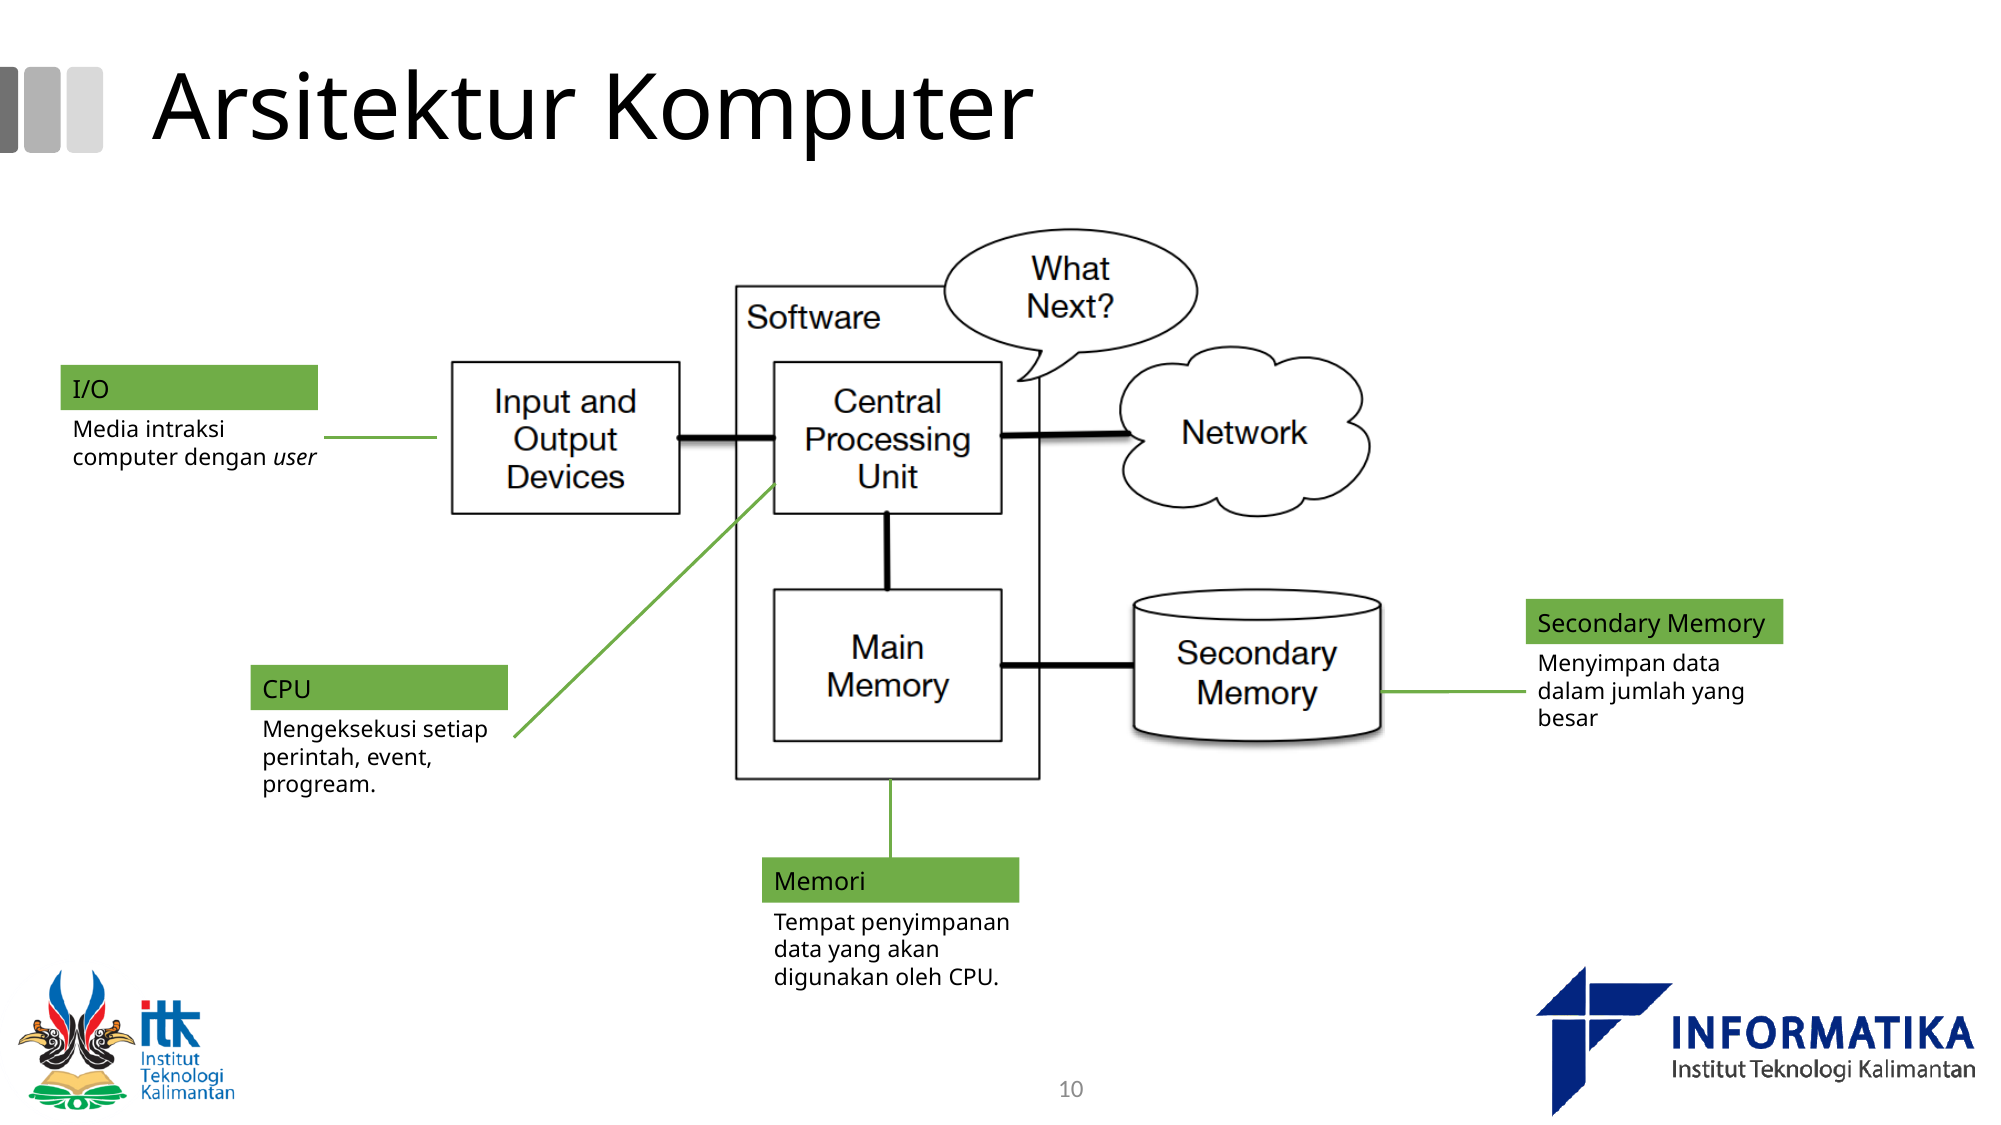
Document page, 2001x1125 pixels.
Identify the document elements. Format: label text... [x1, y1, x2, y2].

picture [0, 935, 253, 1125]
text_box Secondary Memory [1525, 598, 1784, 645]
text_box I/O [60, 364, 318, 411]
title Arsitektur Komputer [137, 1, 1863, 219]
slide_number <number> [845, 1057, 1296, 1118]
text_box Menyimpan data dalam jumlah yang besar [1525, 647, 1784, 736]
picture [1534, 965, 1976, 1118]
text_box Memori [762, 857, 1020, 903]
text_box Media intraksi computer dengan user [60, 413, 318, 502]
picture [437, 218, 1395, 793]
text_box Tempat penyimpanan data yang akan digunakan oleh CPU. [762, 906, 1020, 995]
text_box CPU [250, 664, 508, 711]
text_box Mengeksekusi setiap perintah, event, progream. [250, 713, 508, 802]
